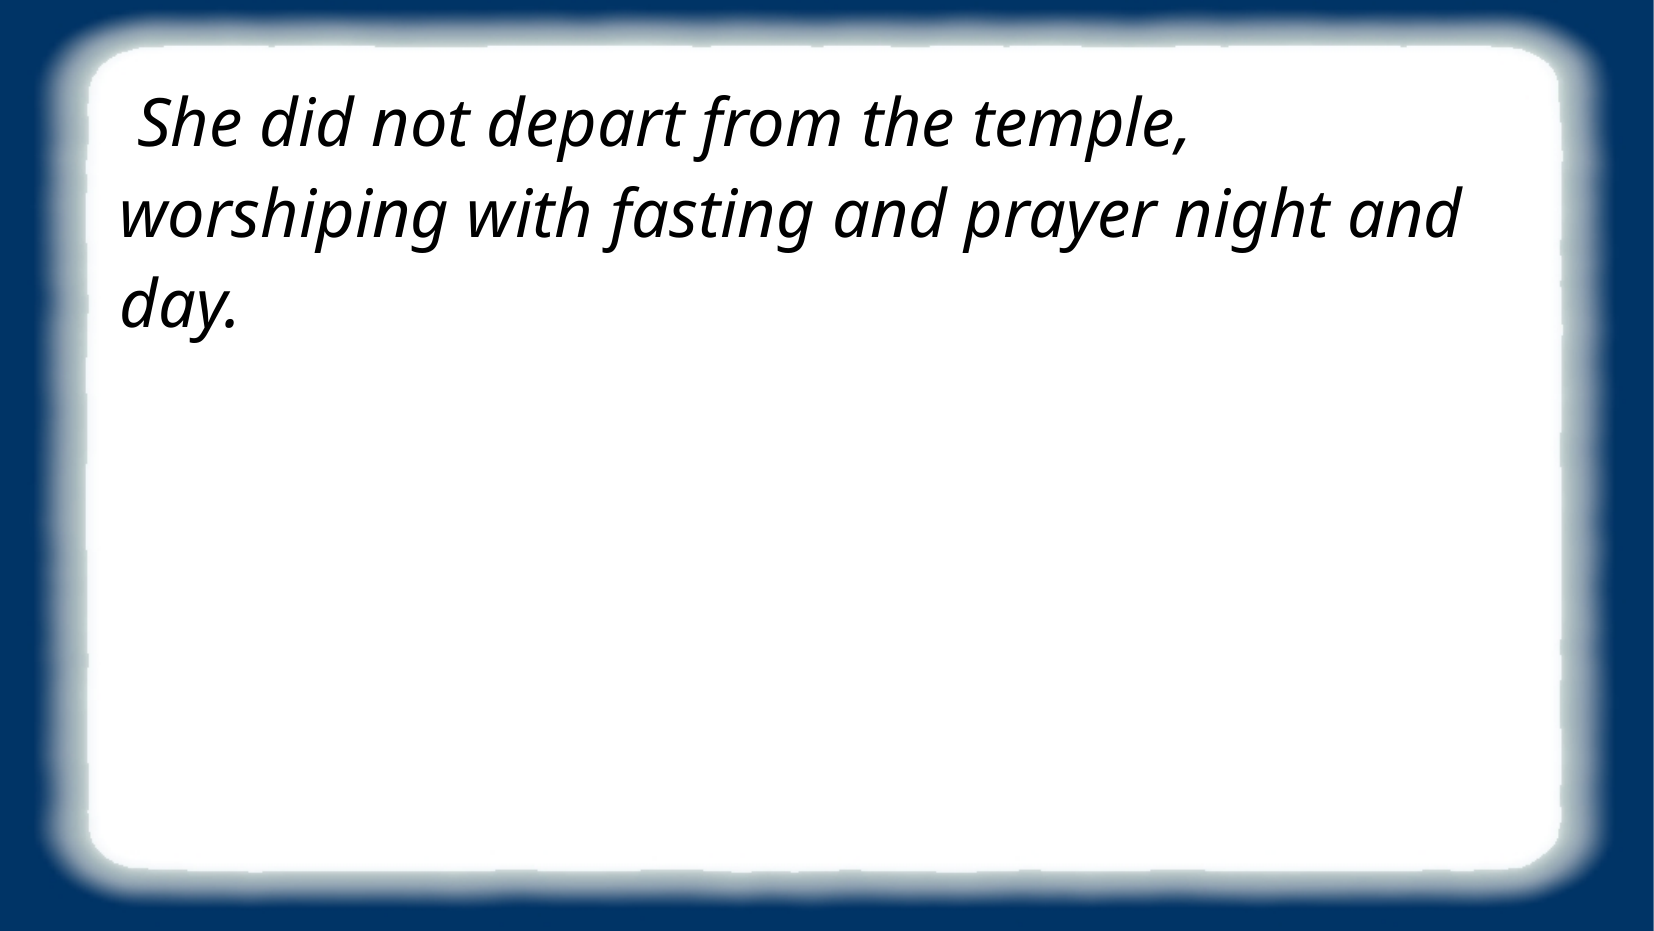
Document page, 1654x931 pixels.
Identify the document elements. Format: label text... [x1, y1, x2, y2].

text_box She did not depart from the temple, worshiping with fasting and prayer night and day. [105, 67, 1531, 361]
picture [0, 0, 1654, 931]
